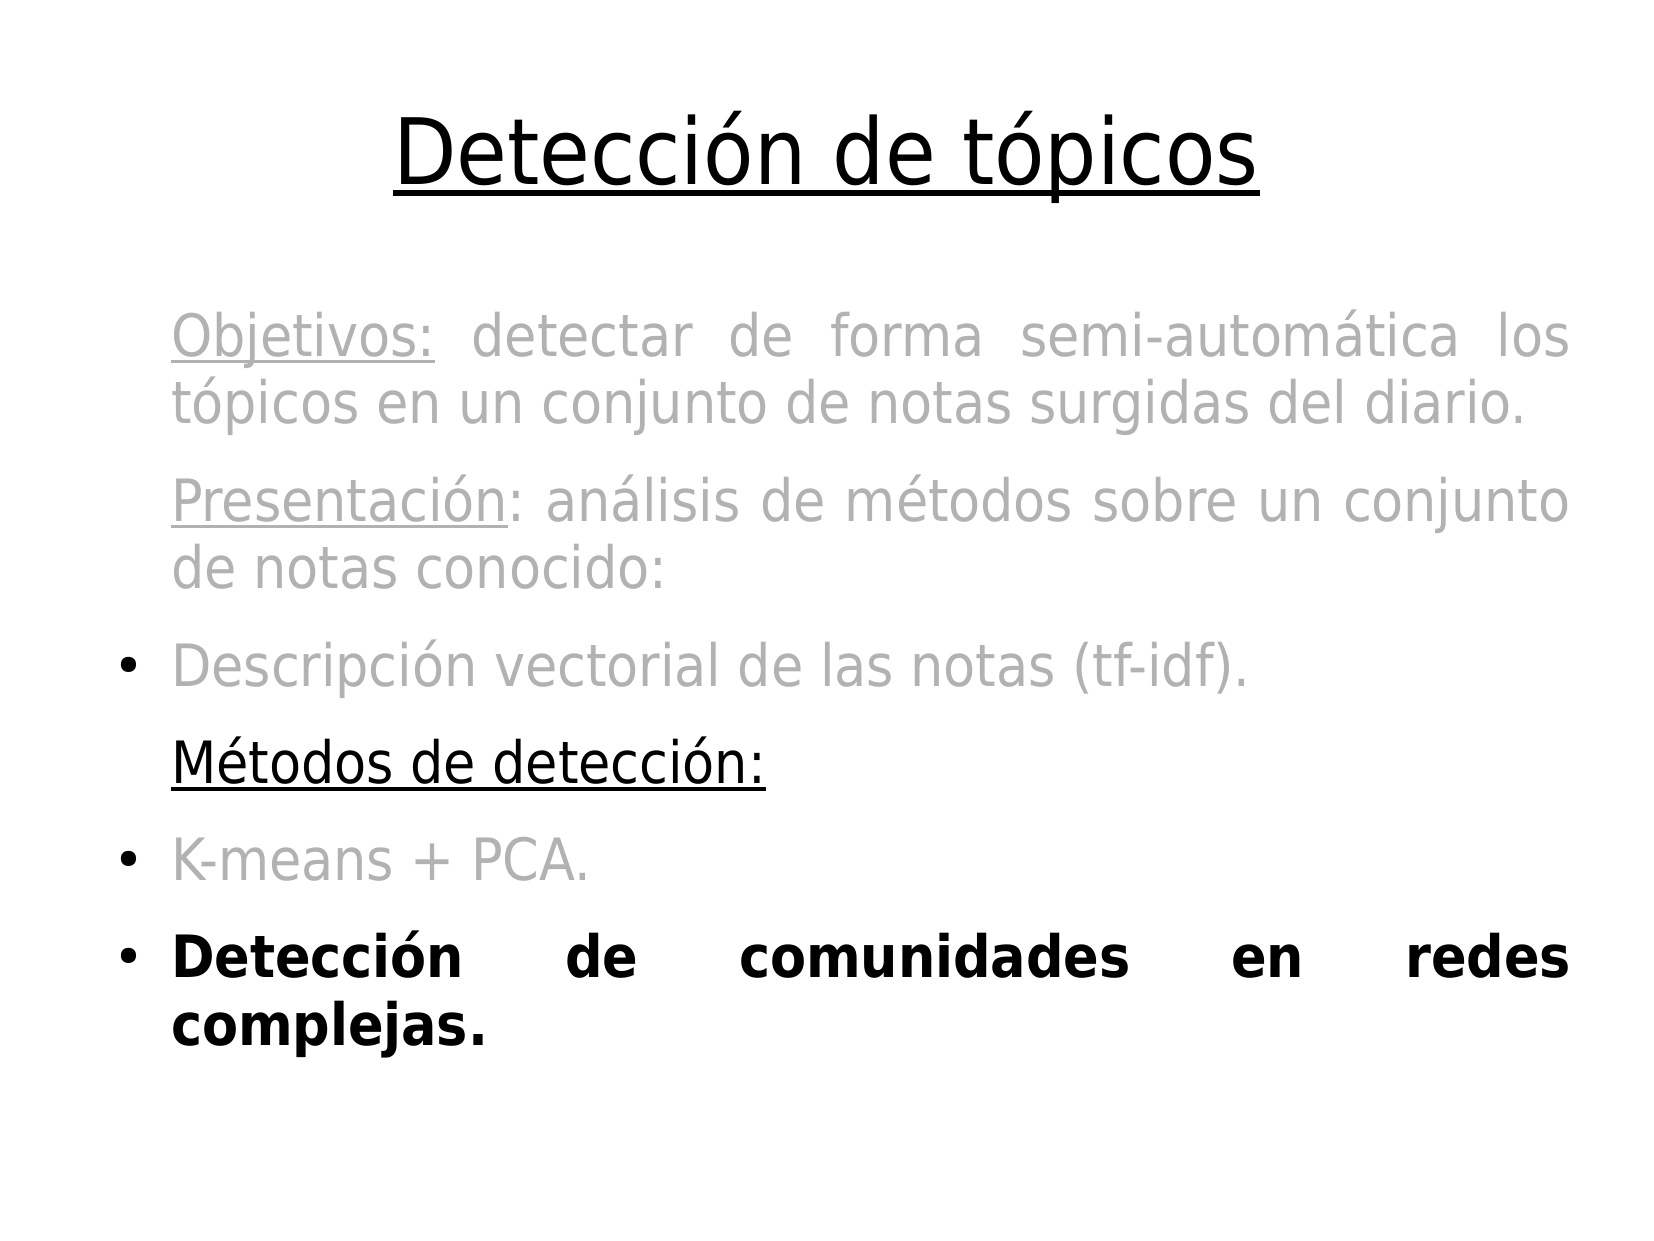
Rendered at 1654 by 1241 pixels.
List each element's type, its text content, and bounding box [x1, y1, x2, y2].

title Detección de tópicos [82, 49, 1571, 257]
list Objetivos: detectar de forma semi-automática los tópicos en un conjunto de notas surgidas del diario. Presentación: análisis de métodos sobre un conjunto de notas conocido: Descripción vectorial de las notas (tf-idf). Métodos de detección: K-means + PCA. Detección de comunidades en redes complejas. [100, 302, 1571, 1217]
